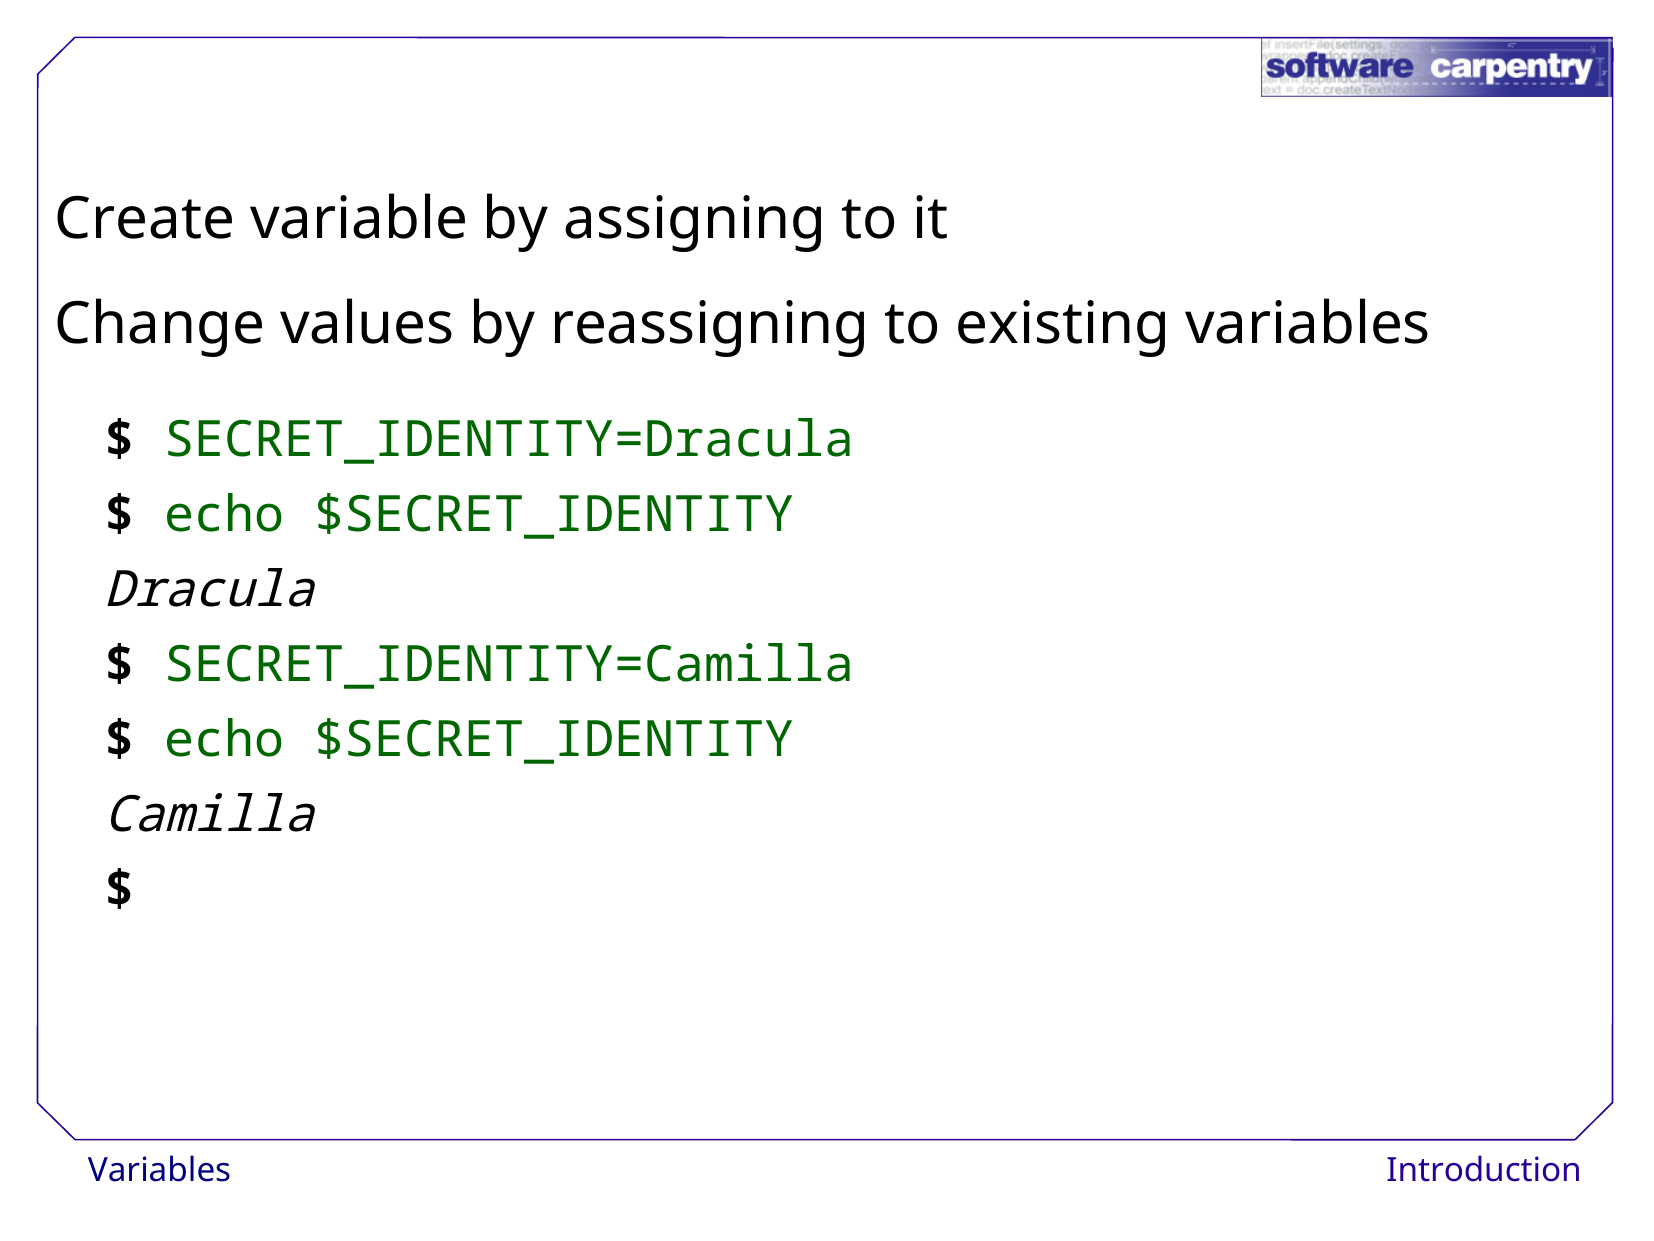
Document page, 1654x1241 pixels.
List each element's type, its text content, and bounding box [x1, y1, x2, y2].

picture [1261, 39, 1613, 97]
text_box Create variable by assigning to it Change values by reassigning to existing variables [40, 137, 1596, 364]
text_box $ SECRET_IDENTITY=Dracula $ echo $SECRET_IDENTITY Dracula $ SECRET_IDENTITY=Camilla $ echo $SECRET_IDENTITY Camilla $ [89, 383, 1512, 1084]
